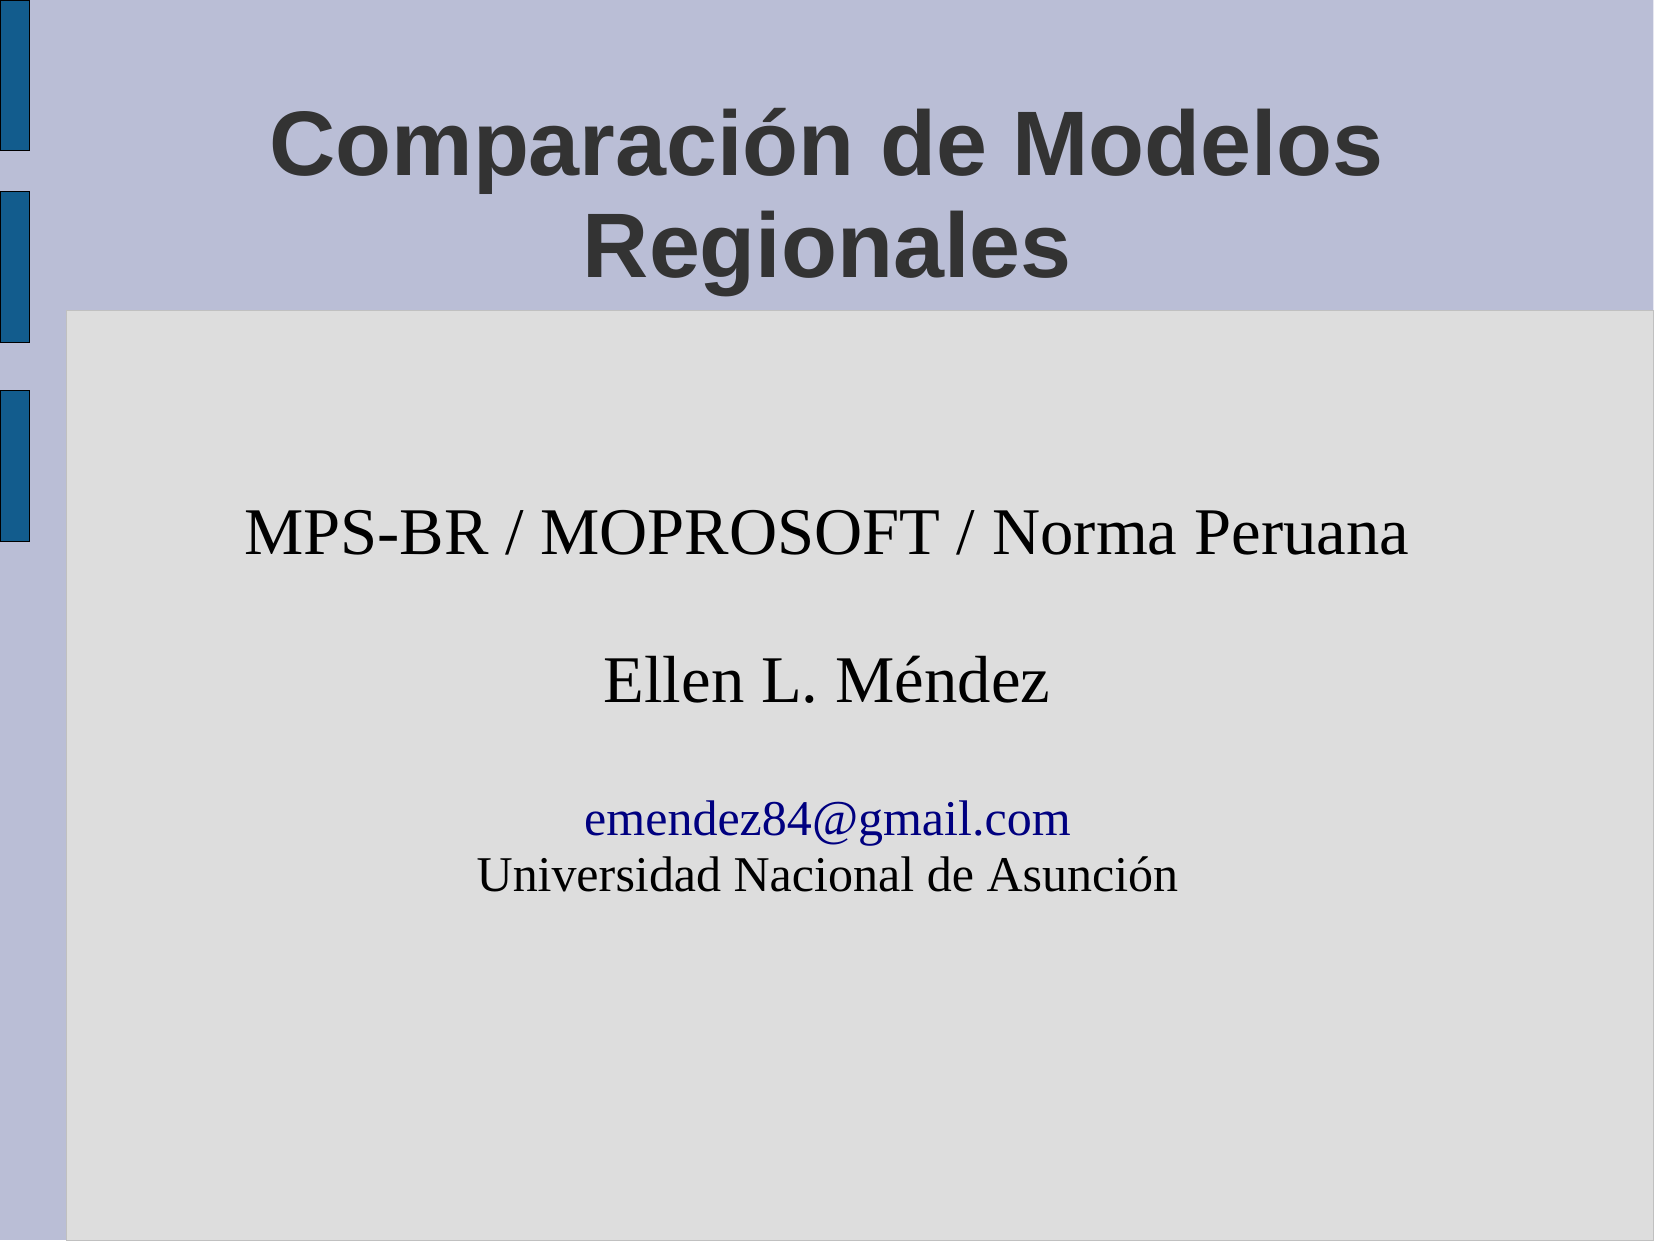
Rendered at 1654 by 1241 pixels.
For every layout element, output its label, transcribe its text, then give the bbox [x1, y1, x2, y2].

subtitle MPS-BR / MOPROSOFT / Norma Peruana Ellen L. Méndez emendez84@gmail.com Universidad Nacional de Asunción [121, 344, 1534, 1127]
title Comparación de Modelos Regionales [121, 91, 1534, 299]
